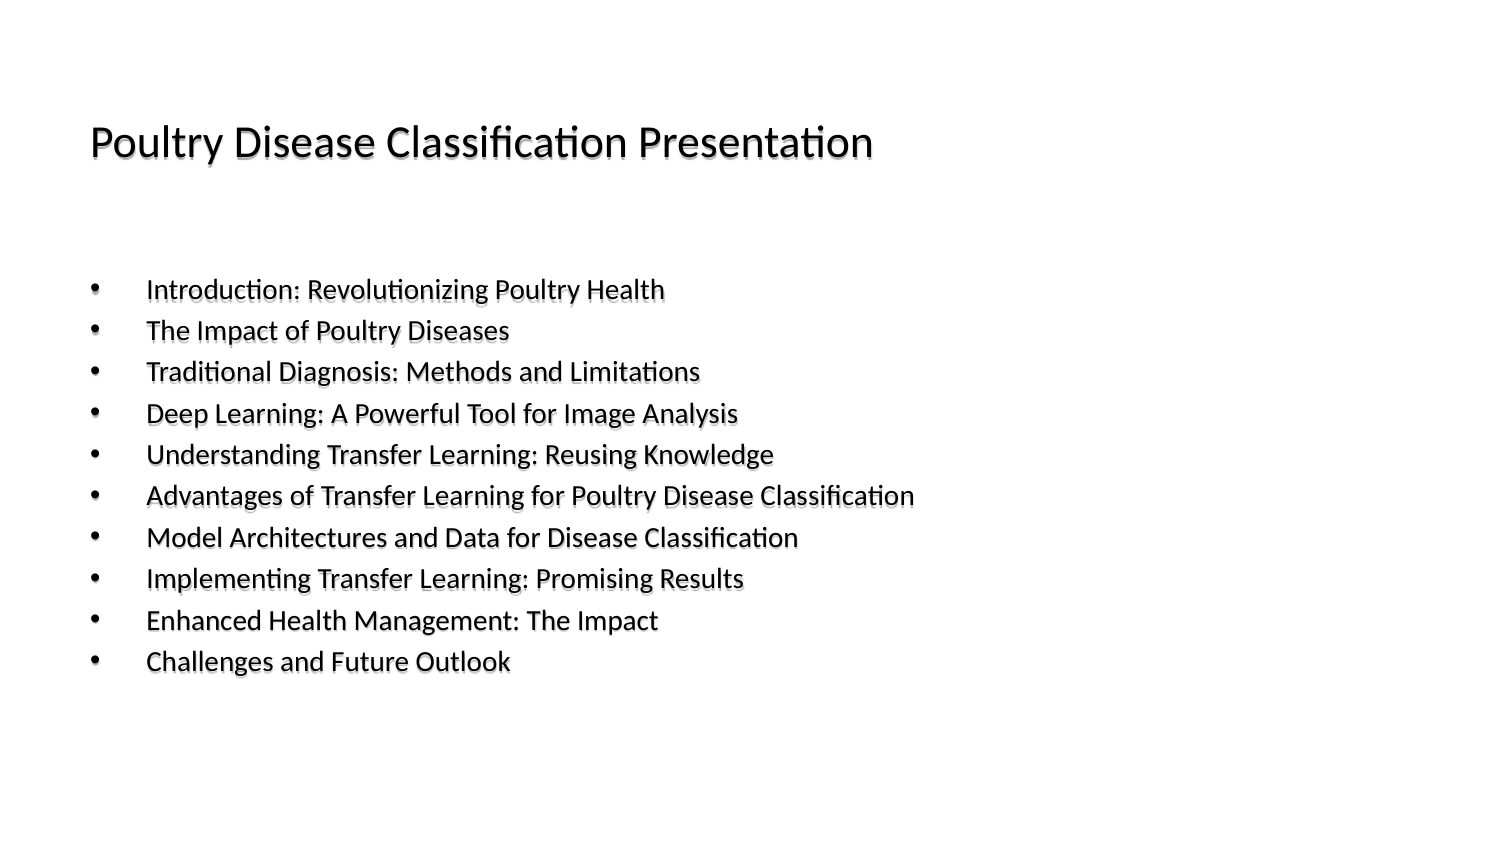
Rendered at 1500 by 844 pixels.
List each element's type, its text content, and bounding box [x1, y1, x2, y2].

title Poultry Disease Classification Presentation [75, 45, 1426, 233]
list Introduction: Revolutionizing Poultry Health The Impact of Poultry Diseases Traditional Diagnosis: Methods and Limitations Deep Learning: A Powerful Tool for Image Analysis Understanding Transfer Learning: Reusing Knowledge Advantages of Transfer Learning for Poultry Disease Classification Model Architectures and Data for Disease Classification Implementing Transfer Learning: Promising Results Enhanced Health Management: The Impact Challenges and Future Outlook [75, 262, 1426, 844]
